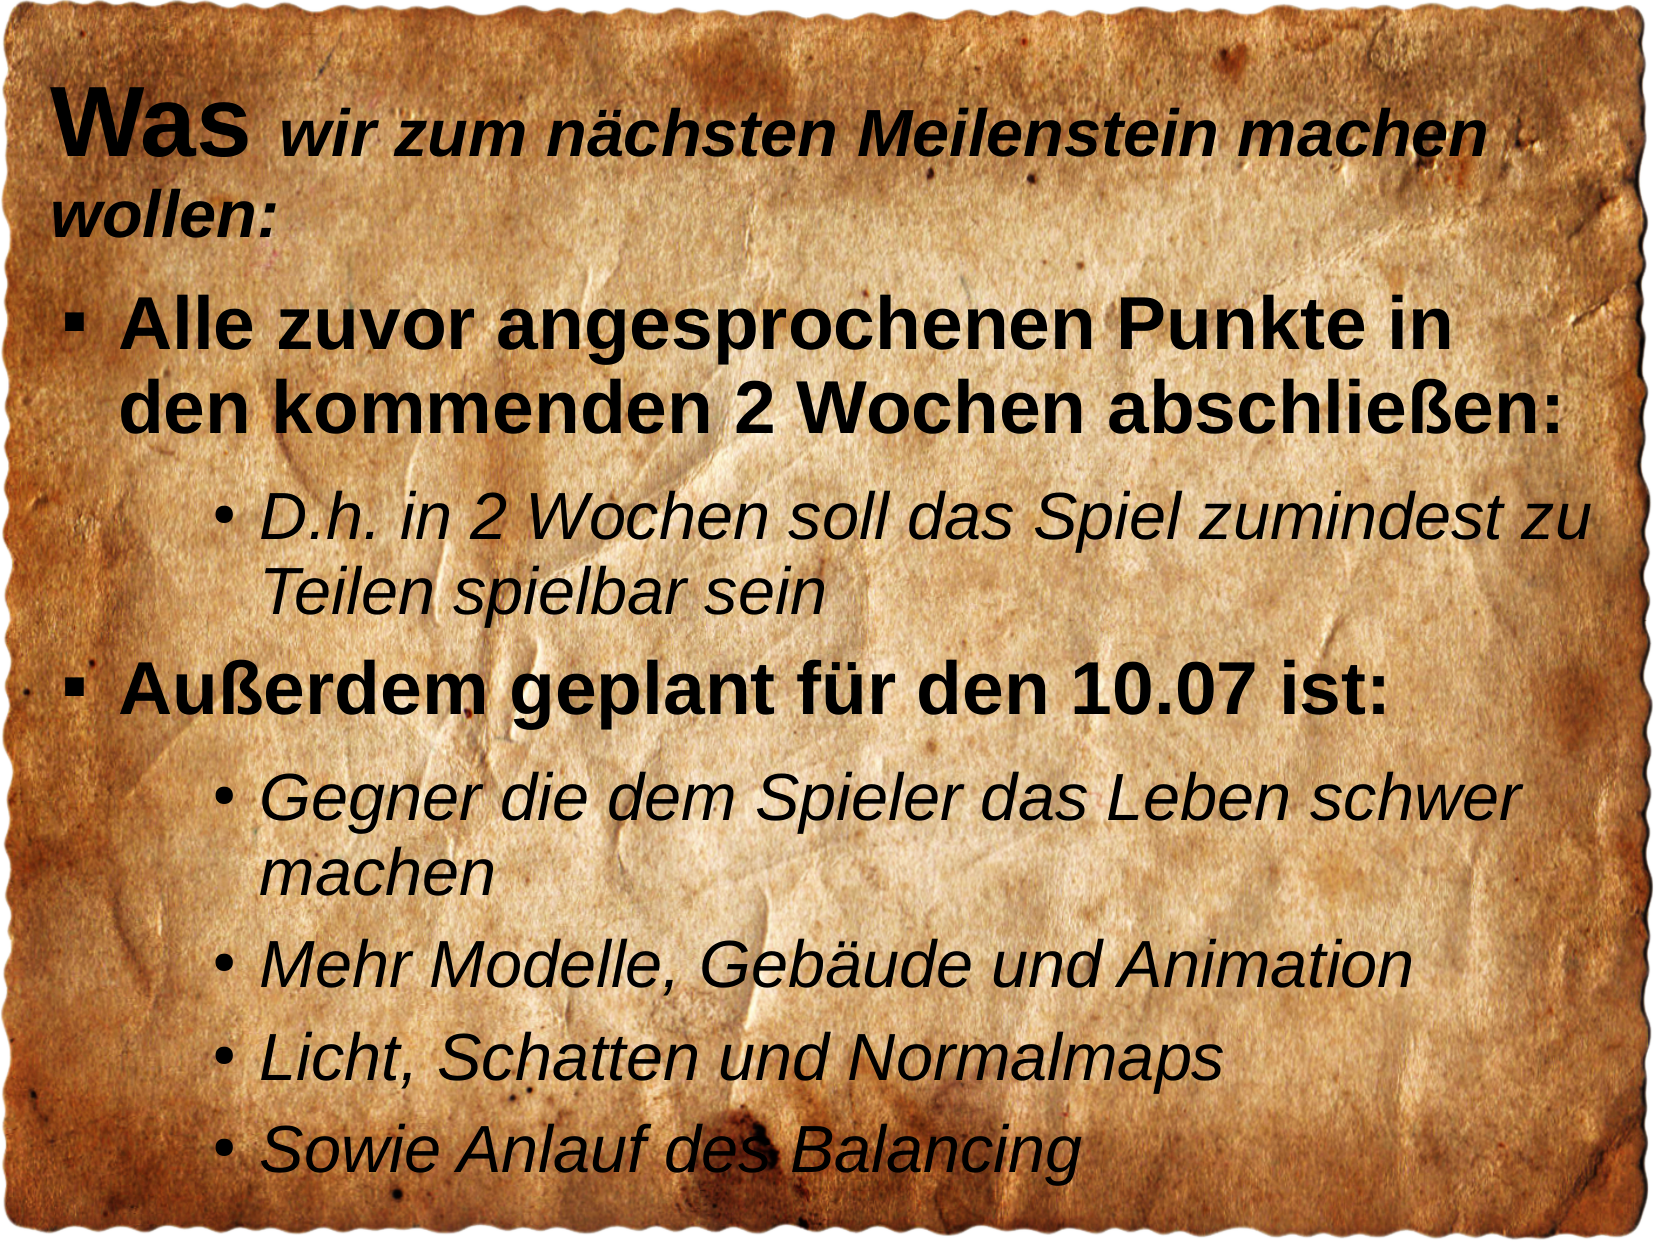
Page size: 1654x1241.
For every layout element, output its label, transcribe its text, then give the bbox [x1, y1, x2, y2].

picture [0, 0, 1654, 1241]
list Alle zuvor angesprochenen Punkte in den kommenden 2 Wochen abschließen: D.h. in 2 Wochen soll das Spiel zumindest zu Teilen spielbar sein Außerdem geplant für den 10.07 ist: Gegner die dem Spieler das Leben schwer machen Mehr Modelle, Gebäude und Animation Licht, Schatten und Normalmaps Sowie Anlauf des Balancing [47, 281, 1595, 1187]
text_box Was wir zum nächsten Meilenstein machen wollen: [35, 58, 1525, 260]
